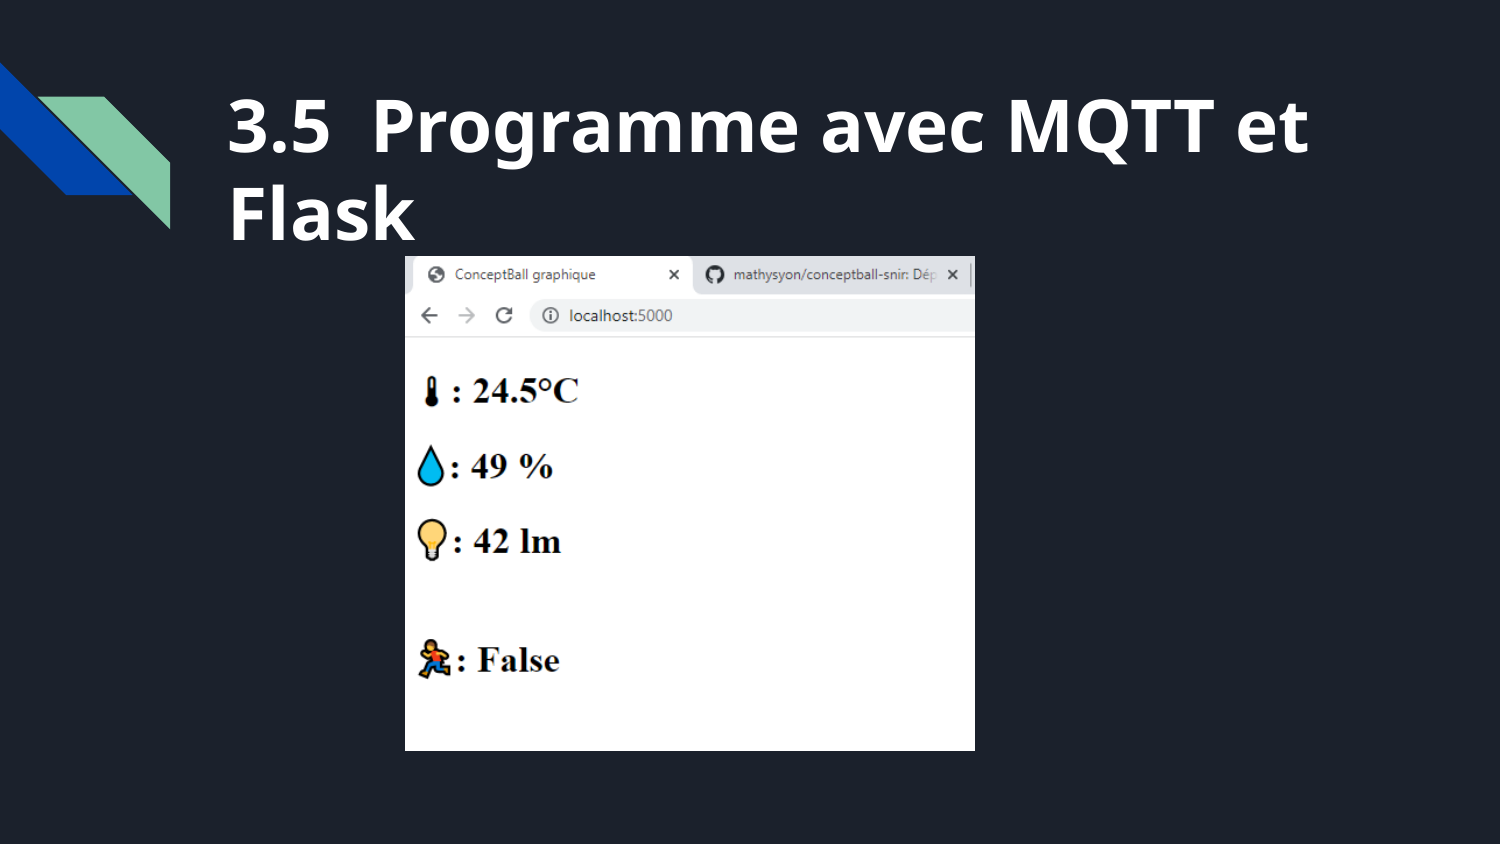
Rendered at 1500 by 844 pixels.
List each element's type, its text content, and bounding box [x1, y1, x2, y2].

title 3.5 Programme avec MQTT et Flask [212, 64, 1477, 215]
picture [405, 256, 975, 751]
